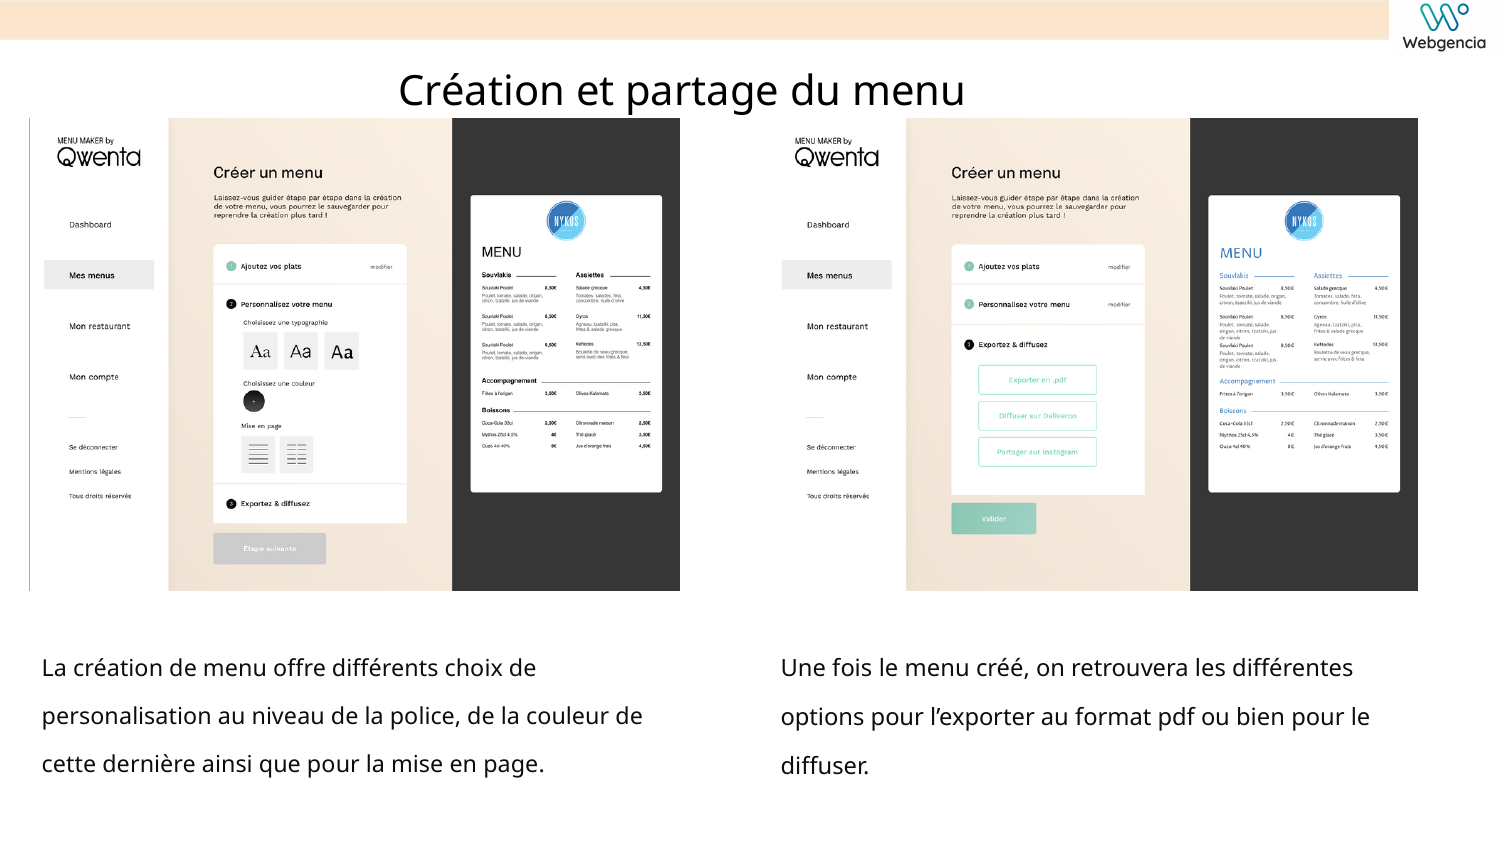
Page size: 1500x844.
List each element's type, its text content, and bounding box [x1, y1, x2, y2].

picture [1389, 0, 1500, 56]
picture [29, 118, 680, 591]
list Une fois le menu créé, on retrouvera les différentes options pour l’exporter au format pdf ou bien pour le diffuser. [708, 620, 1428, 798]
text_box [0, 0, 1389, 40]
picture [767, 118, 1418, 591]
list La création de menu offre différents choix de personalisation au niveau de la police, de la couleur de cette dernière ainsi que pour la mise en page. [0, 620, 689, 798]
text_box Création et partage du menu [383, 53, 1123, 170]
